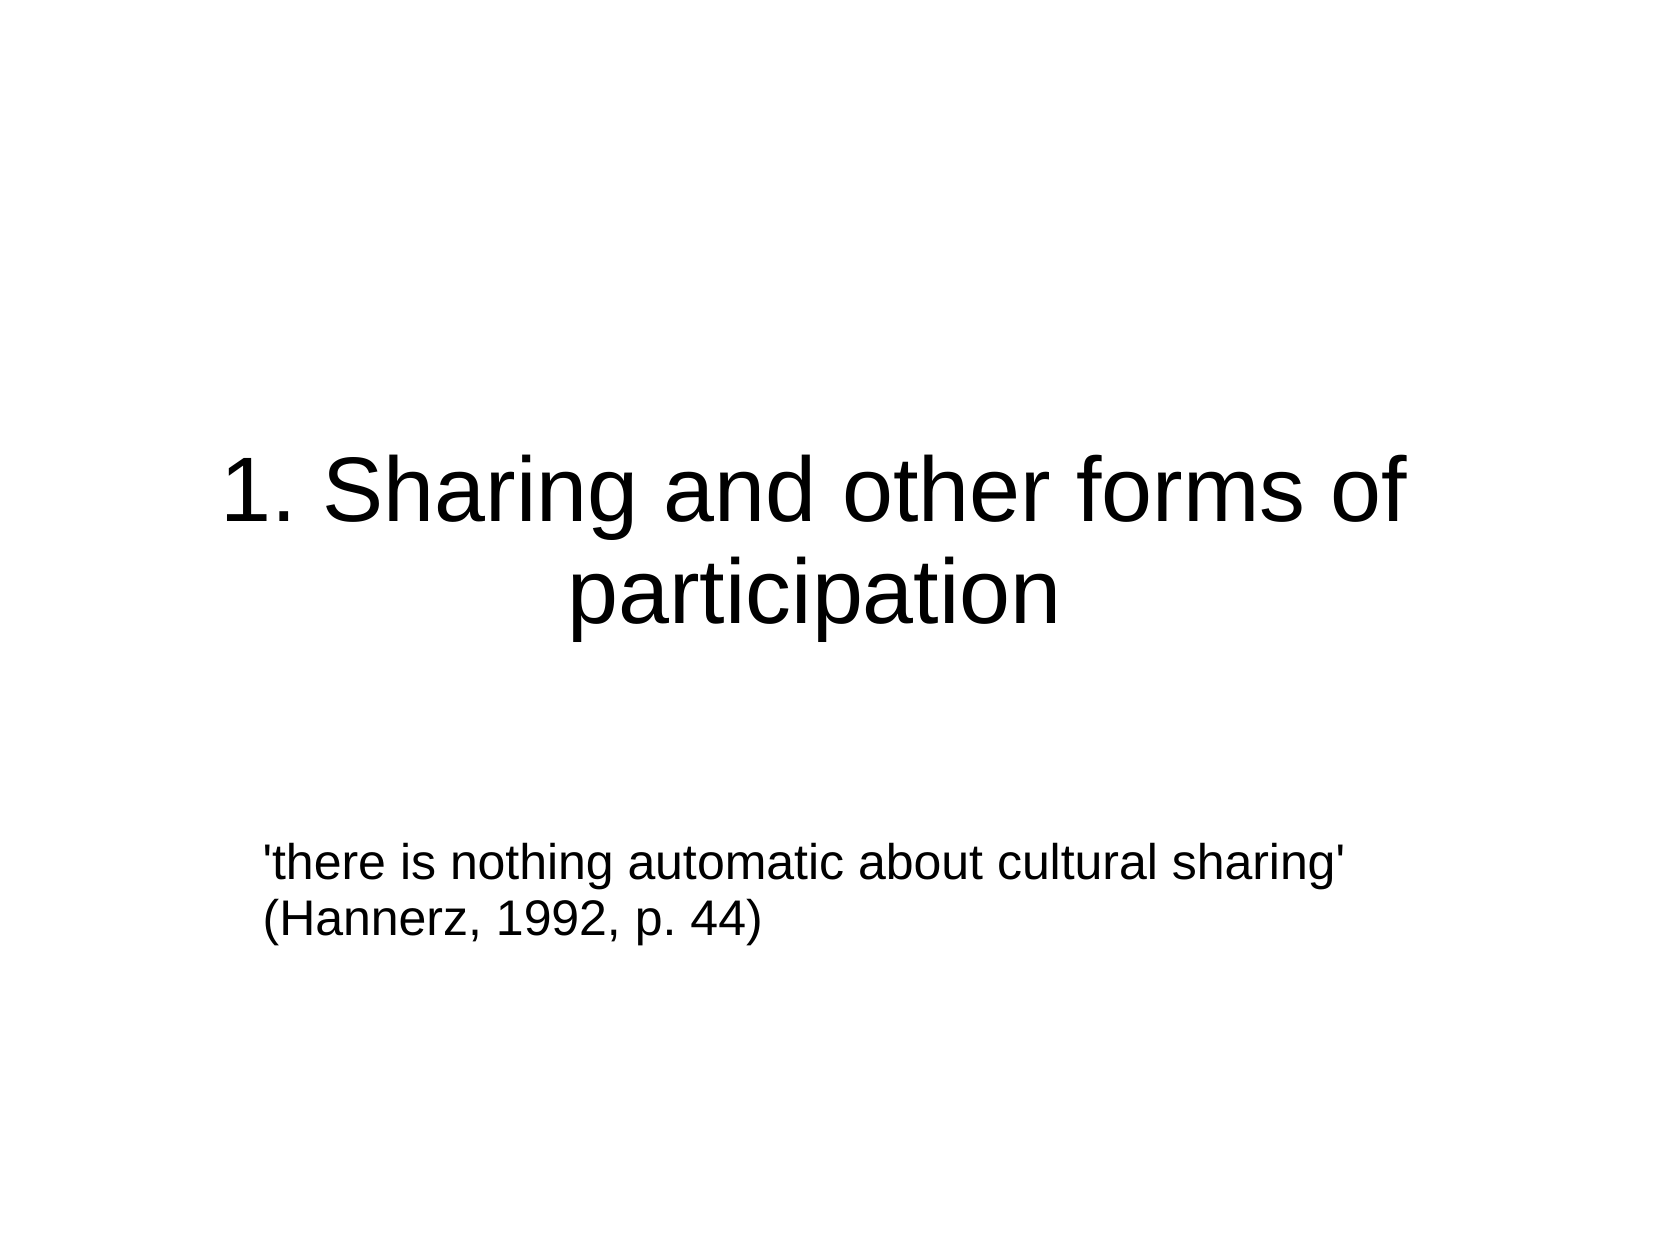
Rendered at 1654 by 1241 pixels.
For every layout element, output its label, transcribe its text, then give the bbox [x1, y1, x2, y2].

title 1. Sharing and other forms of participation [70, 437, 1559, 645]
text_box 'there is nothing automatic about cultural sharing' (Hannerz, 1992, p. 44) [248, 826, 1524, 954]
